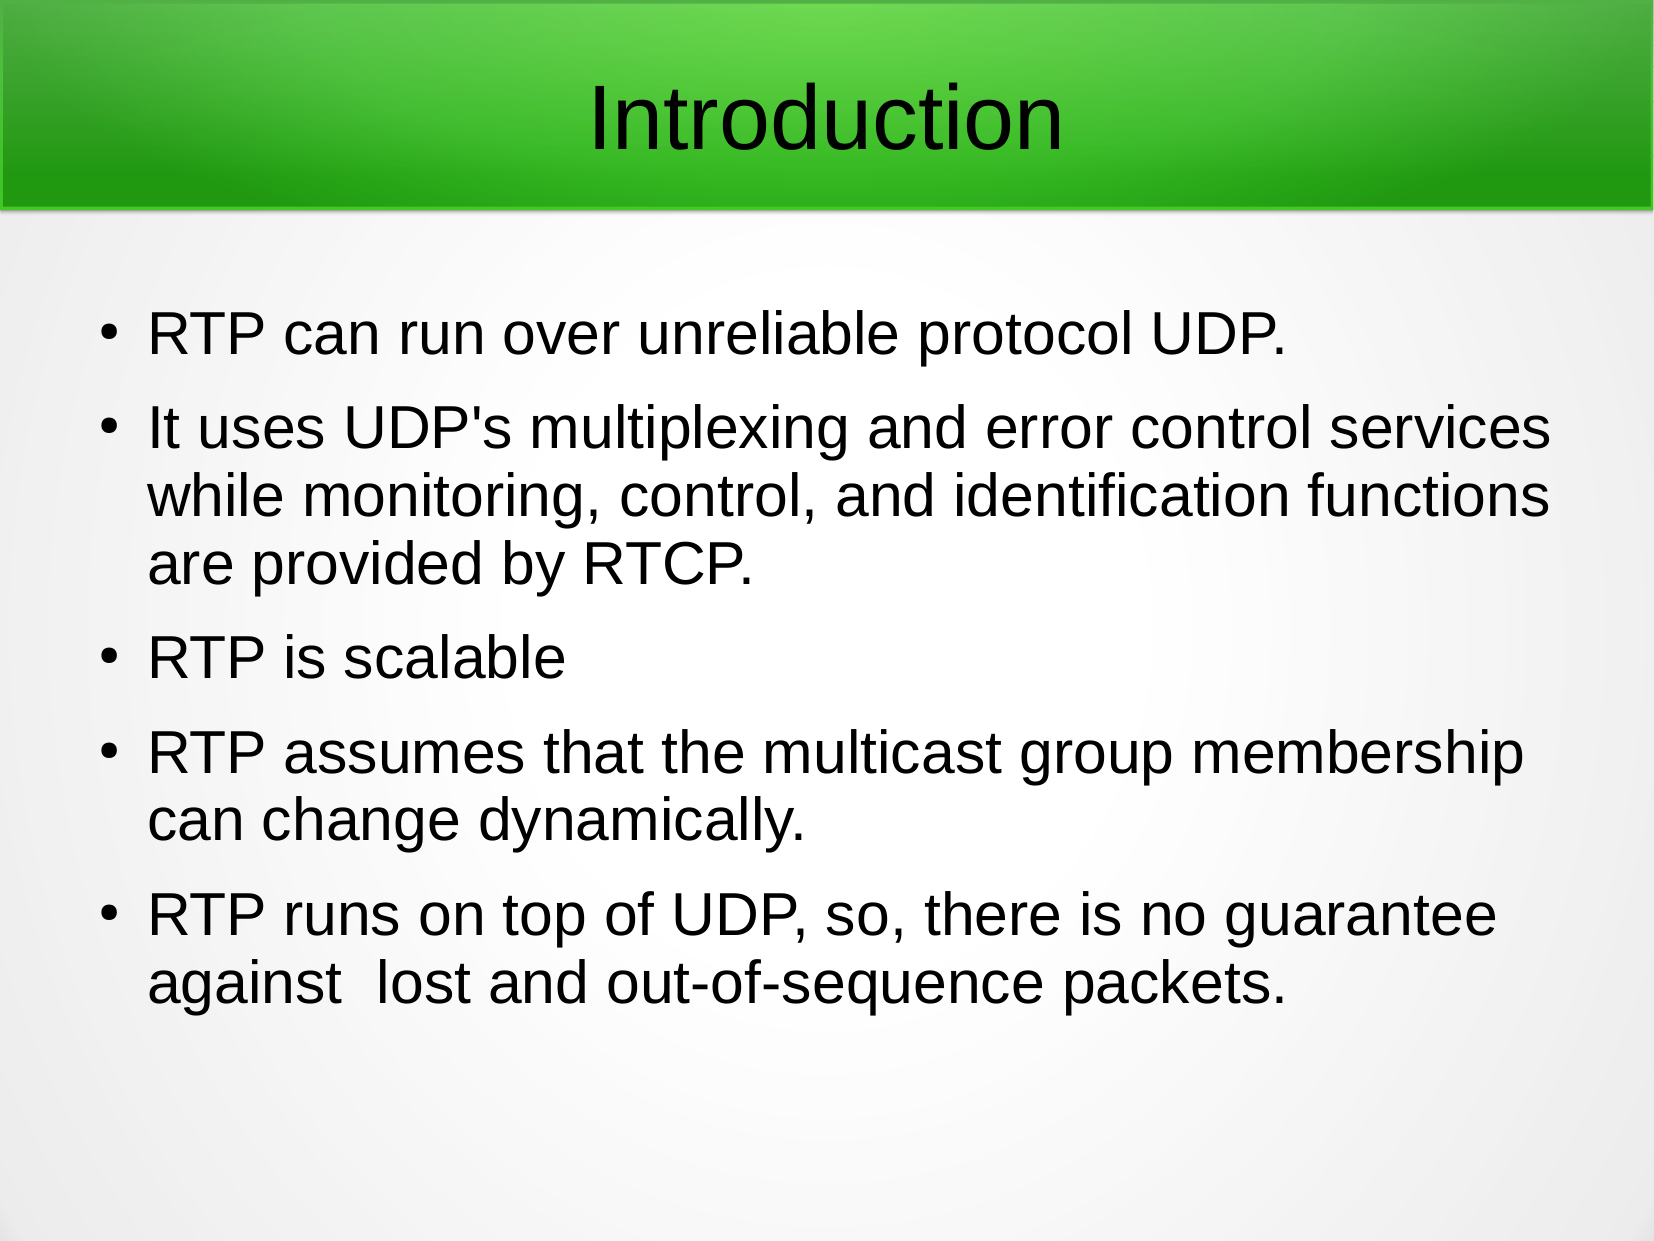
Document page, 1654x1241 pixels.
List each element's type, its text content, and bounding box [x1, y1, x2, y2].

list RTP can run over unreliable protocol UDP. It uses UDP's multiplexing and error control services while monitoring, control, and identification functions are provided by RTCP. RTP is scalable RTP assumes that the multicast group membership can change dynamically. RTP runs on top of UDP, so, there is no guarantee against lost and out-of-sequence packets. [82, 299, 1571, 1019]
title Introduction [82, 47, 1571, 189]
